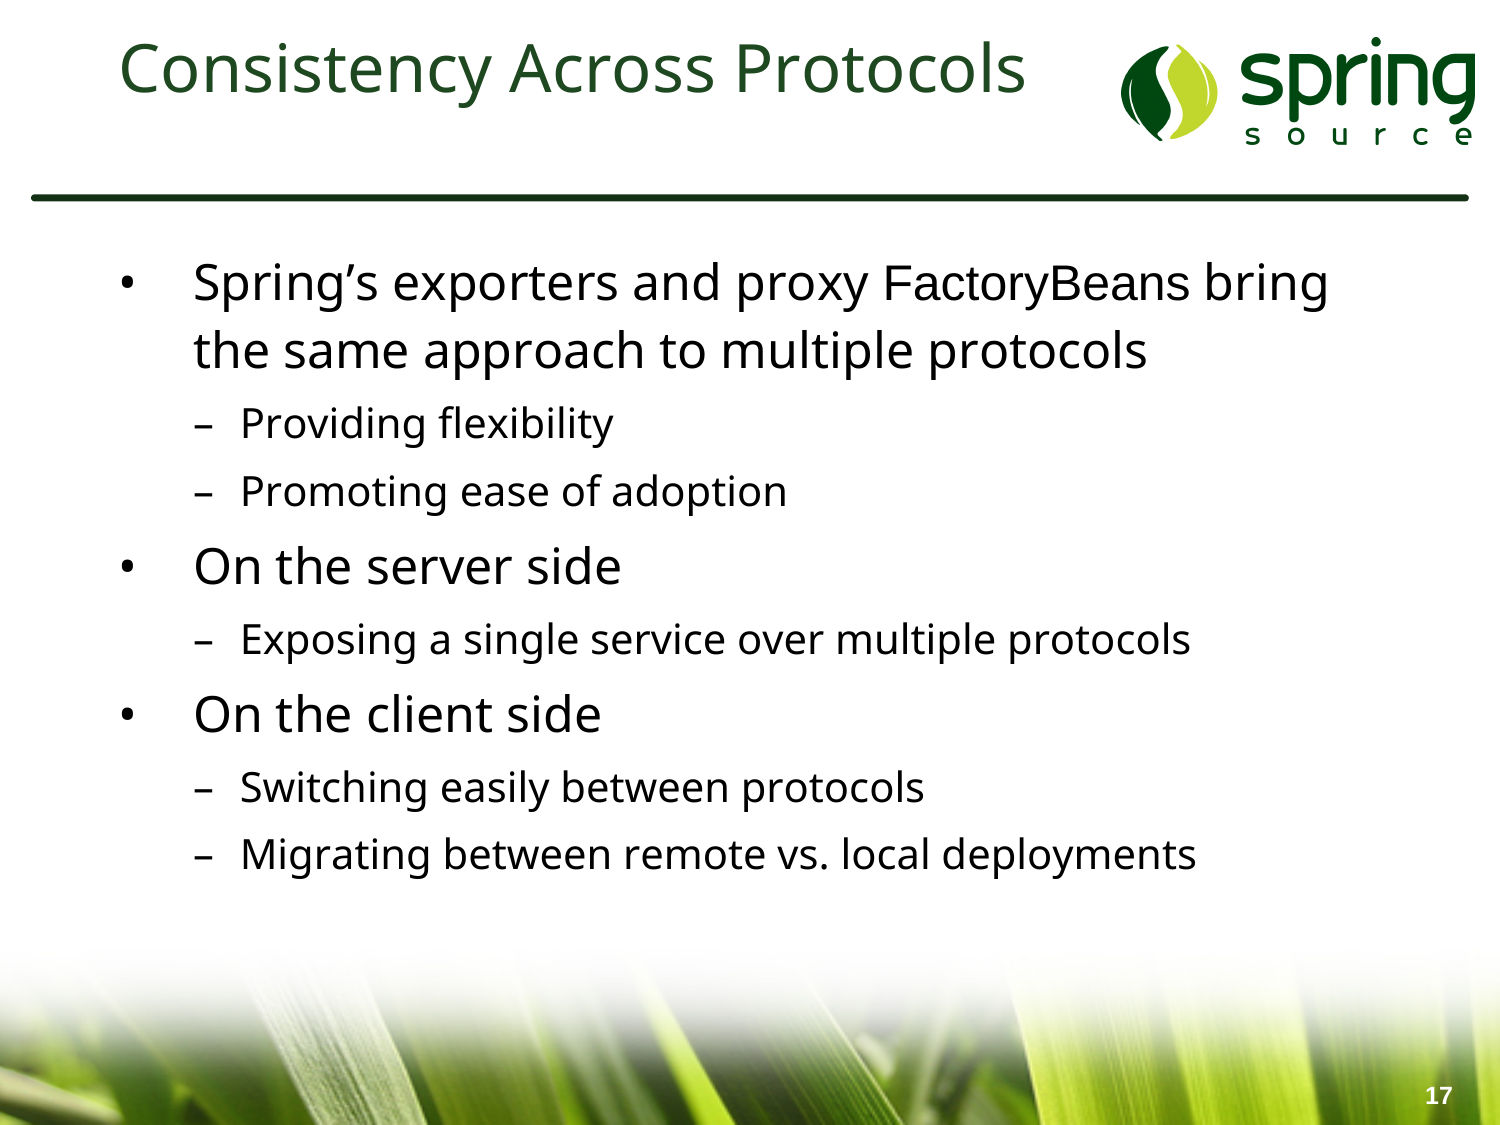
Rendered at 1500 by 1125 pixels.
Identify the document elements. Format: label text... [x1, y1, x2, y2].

list Spring’s exporters and proxy FactoryBeans bring the same approach to multiple protocols Providing flexibility Promoting ease of adoption On the server side Exposing a single service over multiple protocols On the client side Switching easily between protocols Migrating between remote vs. local deployments [103, 239, 1394, 903]
picture [1136, 37, 1475, 145]
picture [0, 944, 1500, 1125]
title Consistency Across Protocols [103, 13, 1136, 176]
